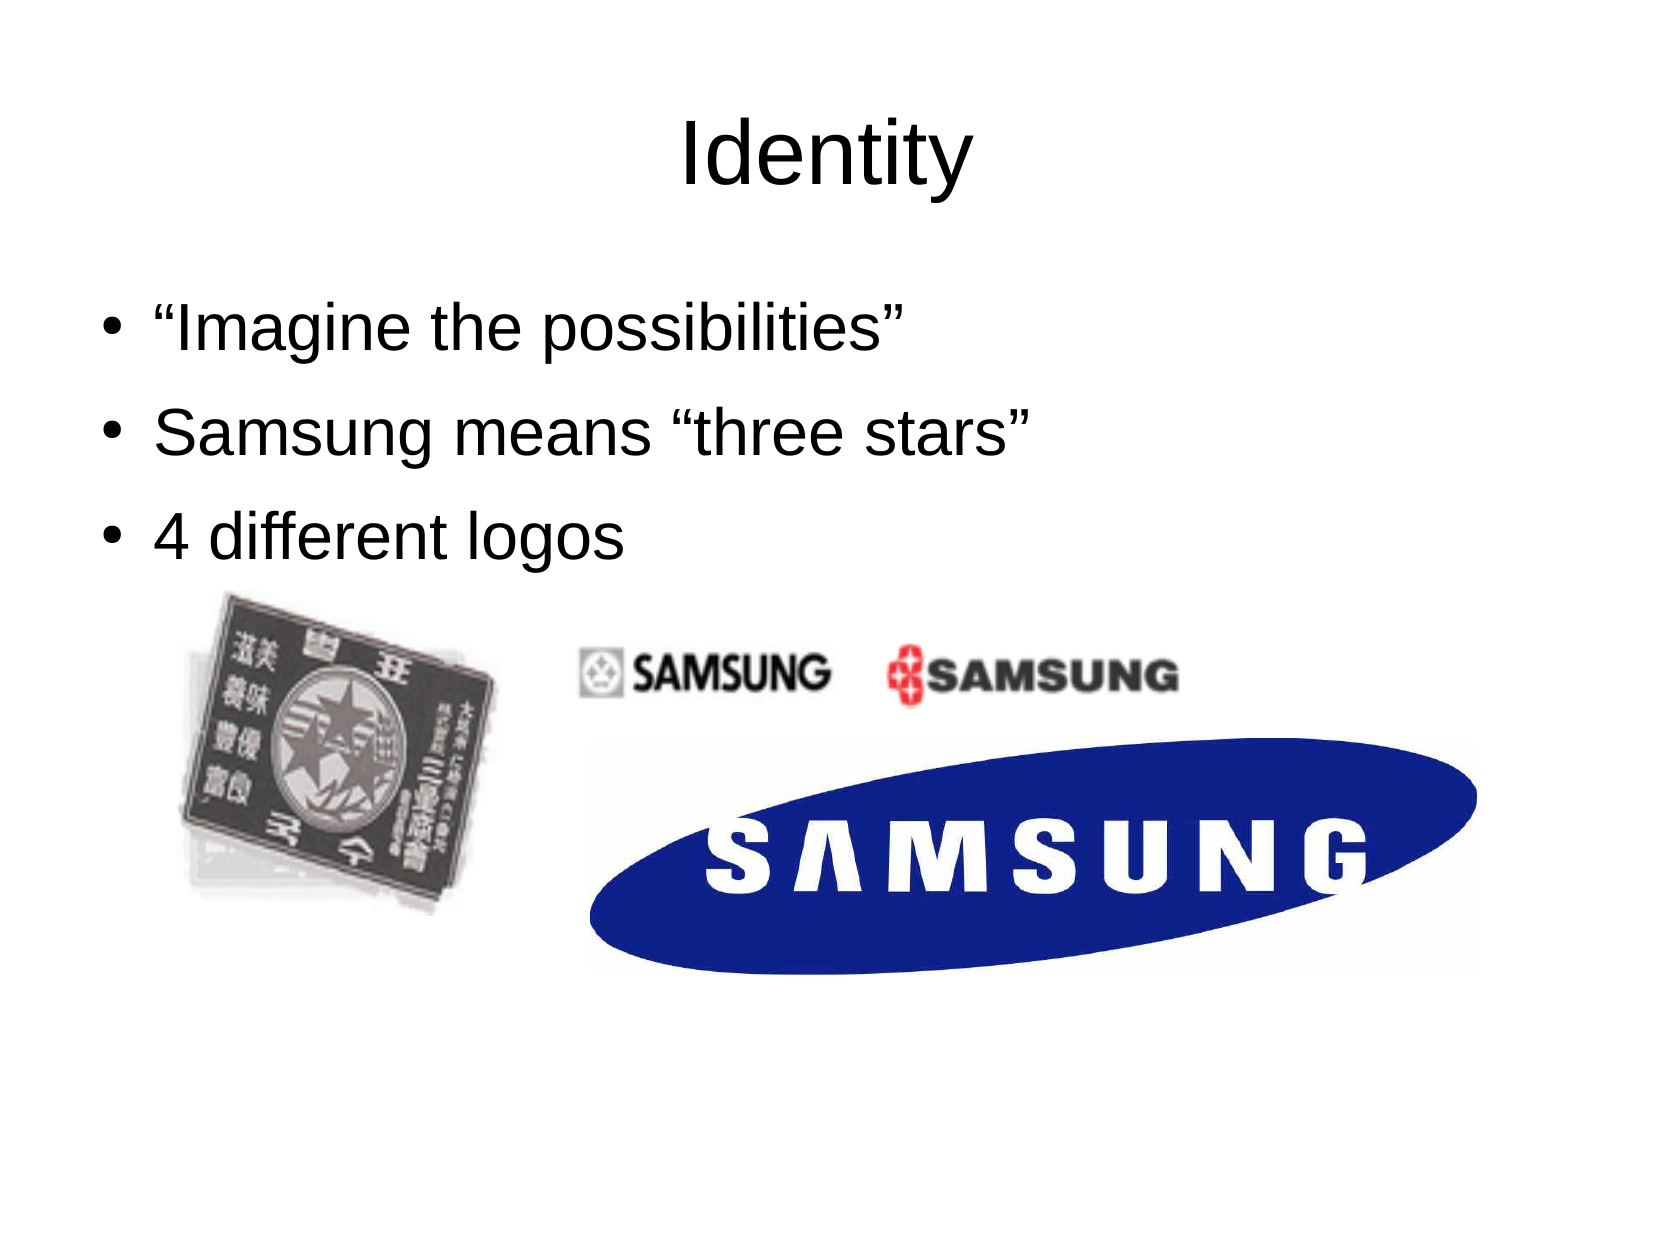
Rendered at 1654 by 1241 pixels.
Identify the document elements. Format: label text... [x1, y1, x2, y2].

picture [885, 643, 1182, 709]
list “Imagine the possibilities” Samsung means “three stars” 4 different logos [82, 290, 1571, 1109]
title Identity [82, 56, 1571, 250]
picture [177, 590, 502, 916]
picture [550, 605, 1477, 975]
